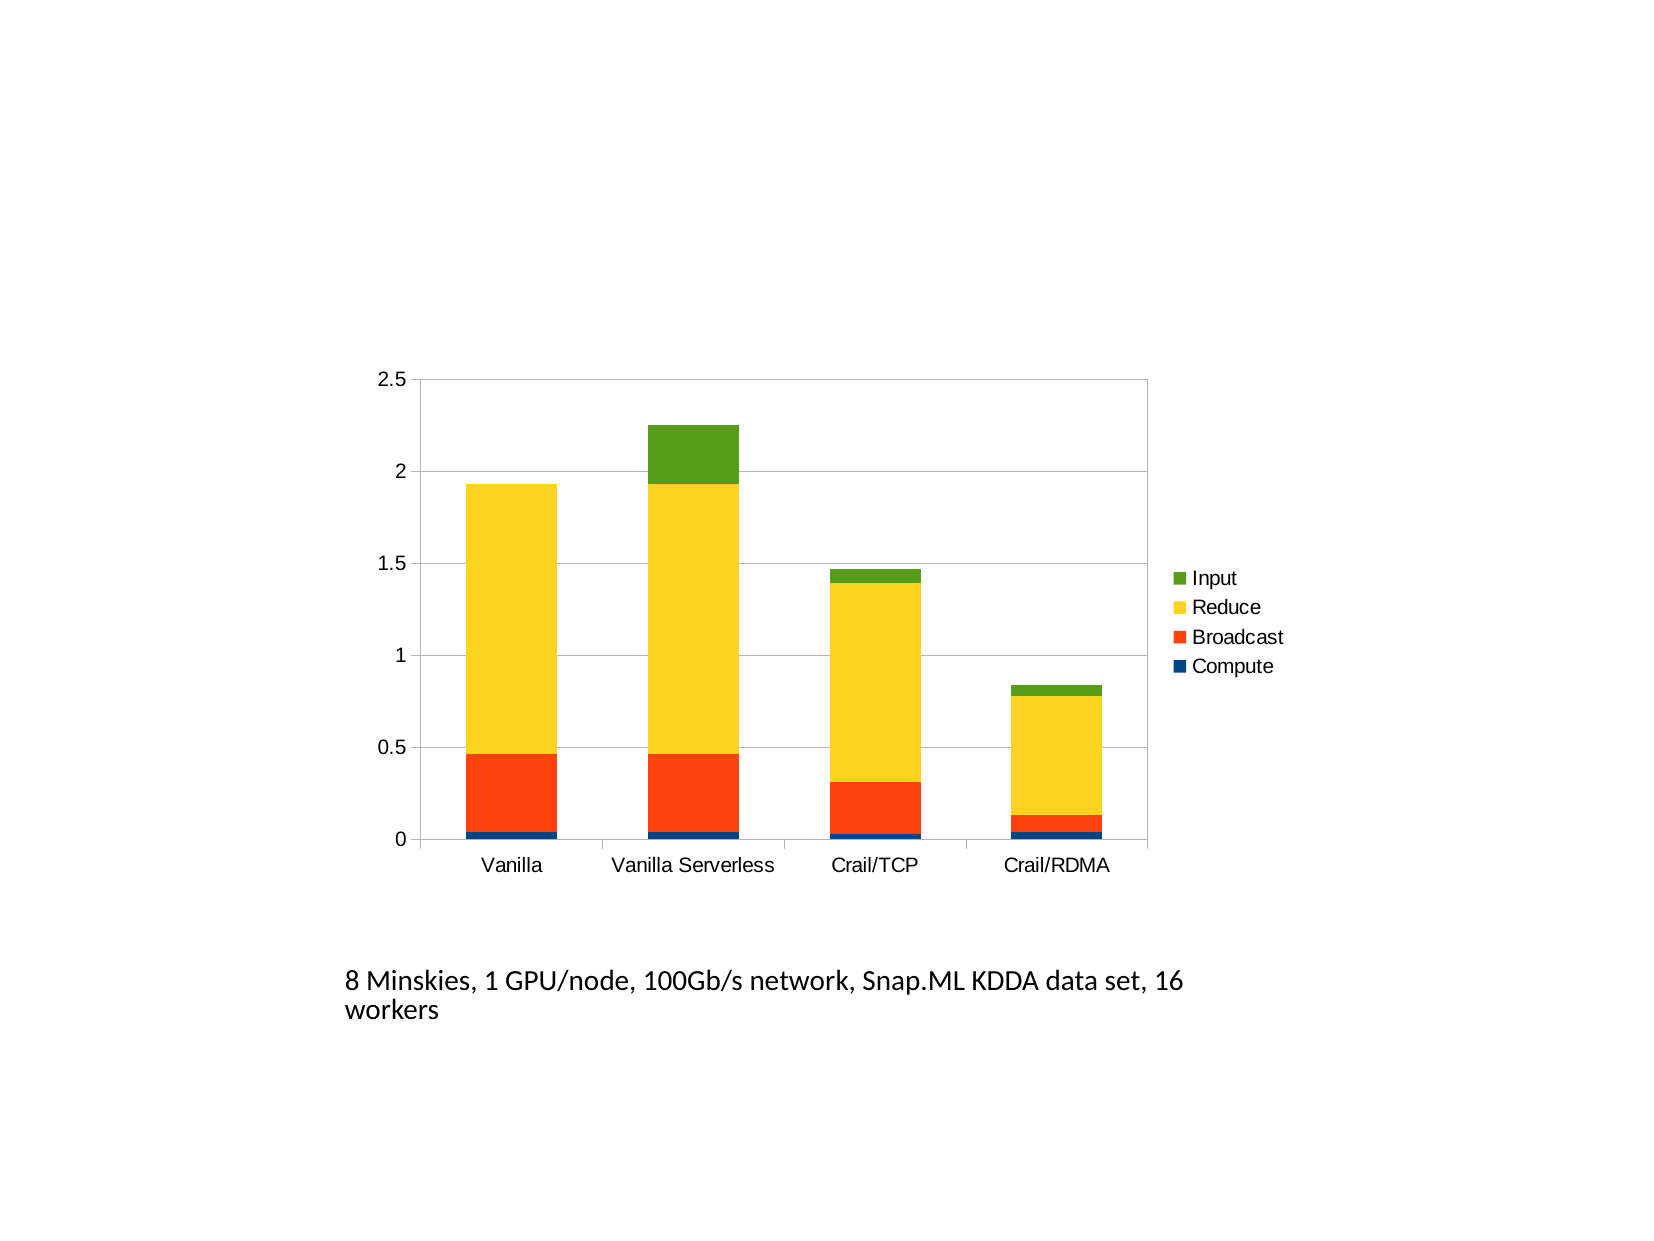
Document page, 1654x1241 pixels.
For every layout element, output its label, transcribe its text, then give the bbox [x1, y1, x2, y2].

text_box 8 Minskies, 1 GPU/node, 100Gb/s network, Snap.ML KDDA data set, 16 workers [330, 960, 1299, 1006]
chart [358, 356, 1304, 889]
